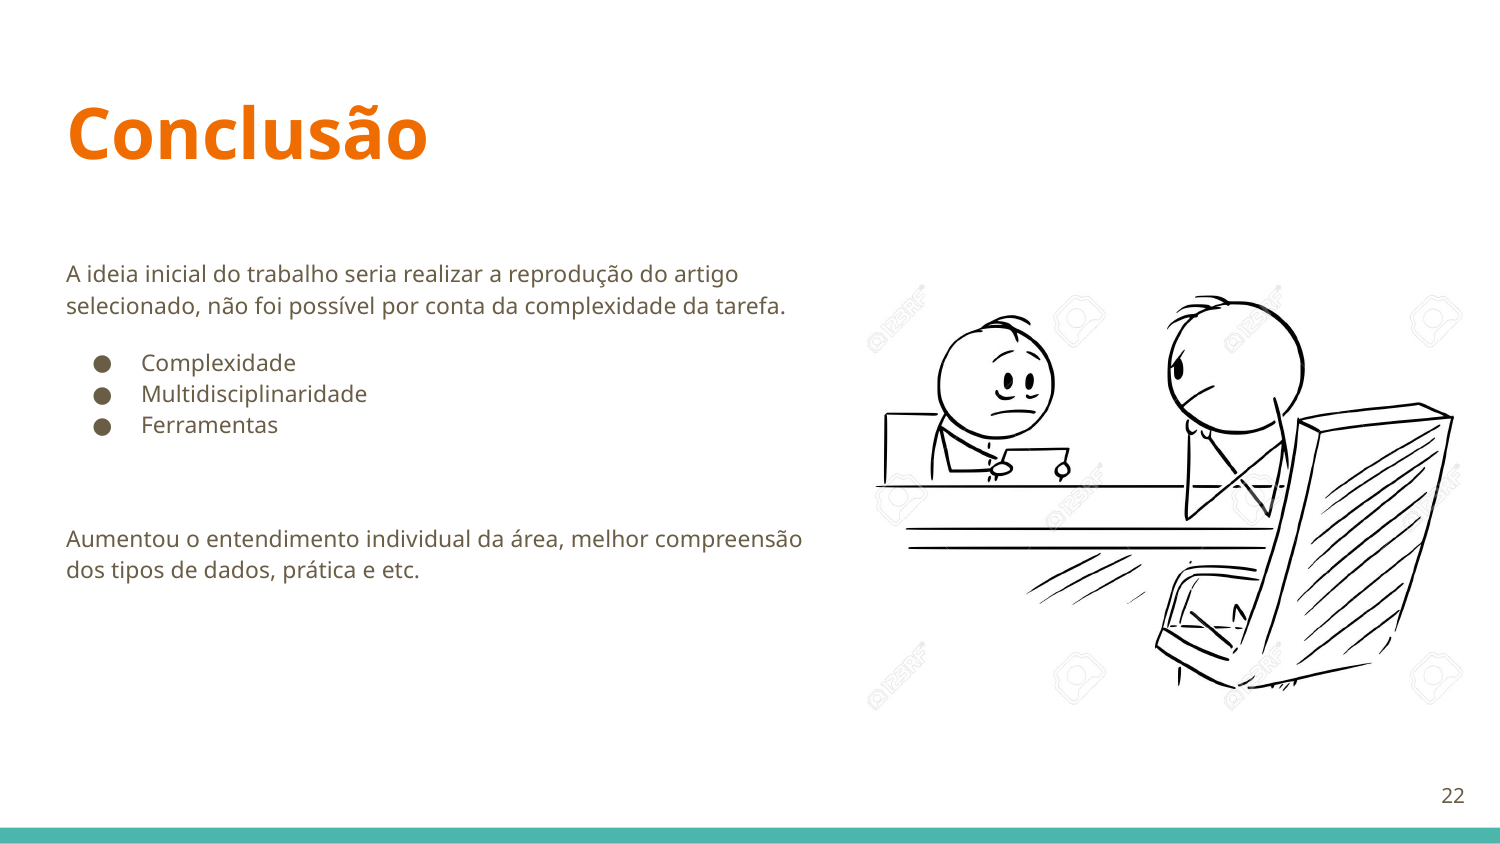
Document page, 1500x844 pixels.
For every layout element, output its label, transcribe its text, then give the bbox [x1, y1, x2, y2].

list A ideia inicial do trabalho seria realizar a reprodução do artigo selecionado, não foi possível por conta da complexidade da tarefa. Complexidade Multidisciplinaridade Ferramentas Aumentou o entendimento individual da área, melhor compreensão dos tipos de dados, prática e etc. [51, 240, 832, 799]
title Conclusão [51, 72, 1449, 189]
slide_number <number> [1389, 764, 1480, 830]
picture [849, 269, 1480, 717]
